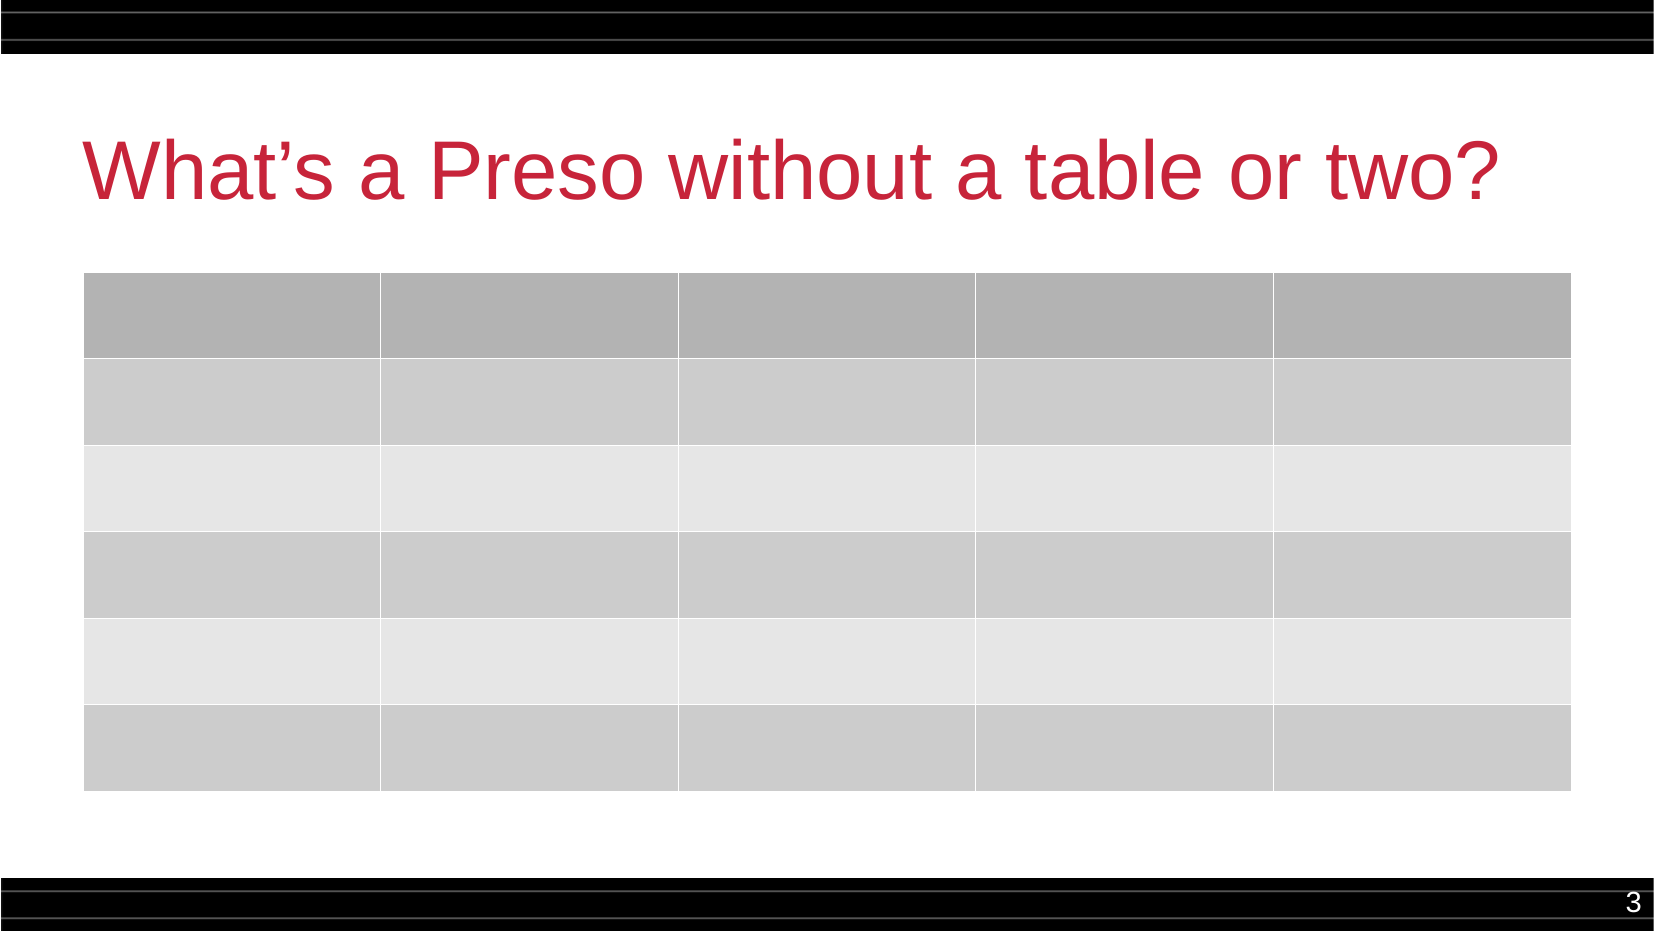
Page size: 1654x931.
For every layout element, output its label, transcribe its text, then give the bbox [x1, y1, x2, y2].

picture [1, 878, 1654, 931]
table_cell [381, 359, 678, 445]
table_cell [84, 446, 380, 531]
table_cell [381, 446, 678, 531]
table_cell [679, 359, 975, 445]
table_cell [976, 705, 1273, 791]
table_cell [381, 619, 678, 704]
table_cell [976, 446, 1273, 531]
table_cell [1274, 446, 1571, 531]
table_cell [679, 705, 975, 791]
table_header [976, 273, 1273, 358]
picture [1, 0, 1654, 54]
table_cell [84, 619, 380, 704]
table_cell [679, 619, 975, 704]
table_cell [381, 532, 678, 618]
table_cell [84, 532, 380, 618]
table_cell [976, 619, 1273, 704]
table_cell [1274, 359, 1571, 445]
table_header [1274, 273, 1571, 358]
table_cell [976, 532, 1273, 618]
table_header [84, 273, 380, 358]
table_cell [84, 705, 380, 791]
table_cell [976, 359, 1273, 445]
table_cell [679, 446, 975, 531]
table_cell [679, 532, 975, 618]
table_header [381, 273, 678, 358]
table_cell [84, 359, 380, 445]
table_cell [1274, 532, 1571, 618]
table_cell [381, 705, 678, 791]
table_cell [1274, 619, 1571, 704]
title What’s a Preso without a table or two? [82, 92, 1571, 249]
table_cell [1274, 705, 1571, 791]
table_header [679, 273, 975, 358]
